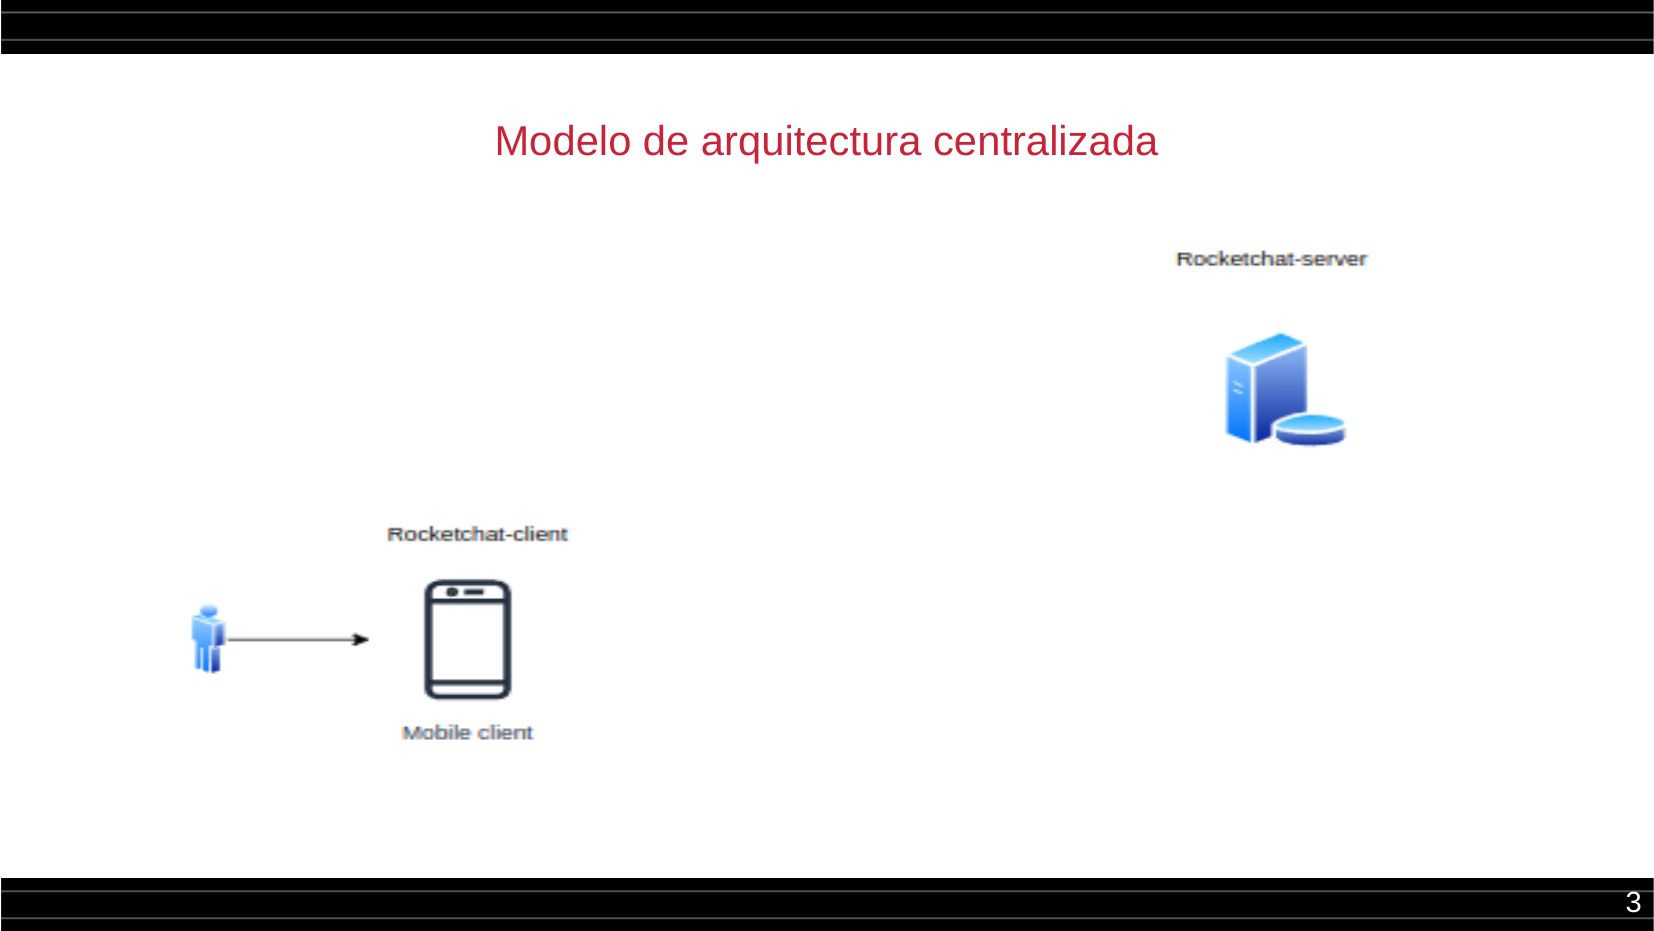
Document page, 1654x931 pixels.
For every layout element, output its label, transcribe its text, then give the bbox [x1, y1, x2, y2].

picture [1, 0, 1654, 54]
picture [106, 200, 1560, 804]
picture [1, 878, 1654, 931]
title Modelo de arquitectura centralizada [82, 92, 1571, 189]
